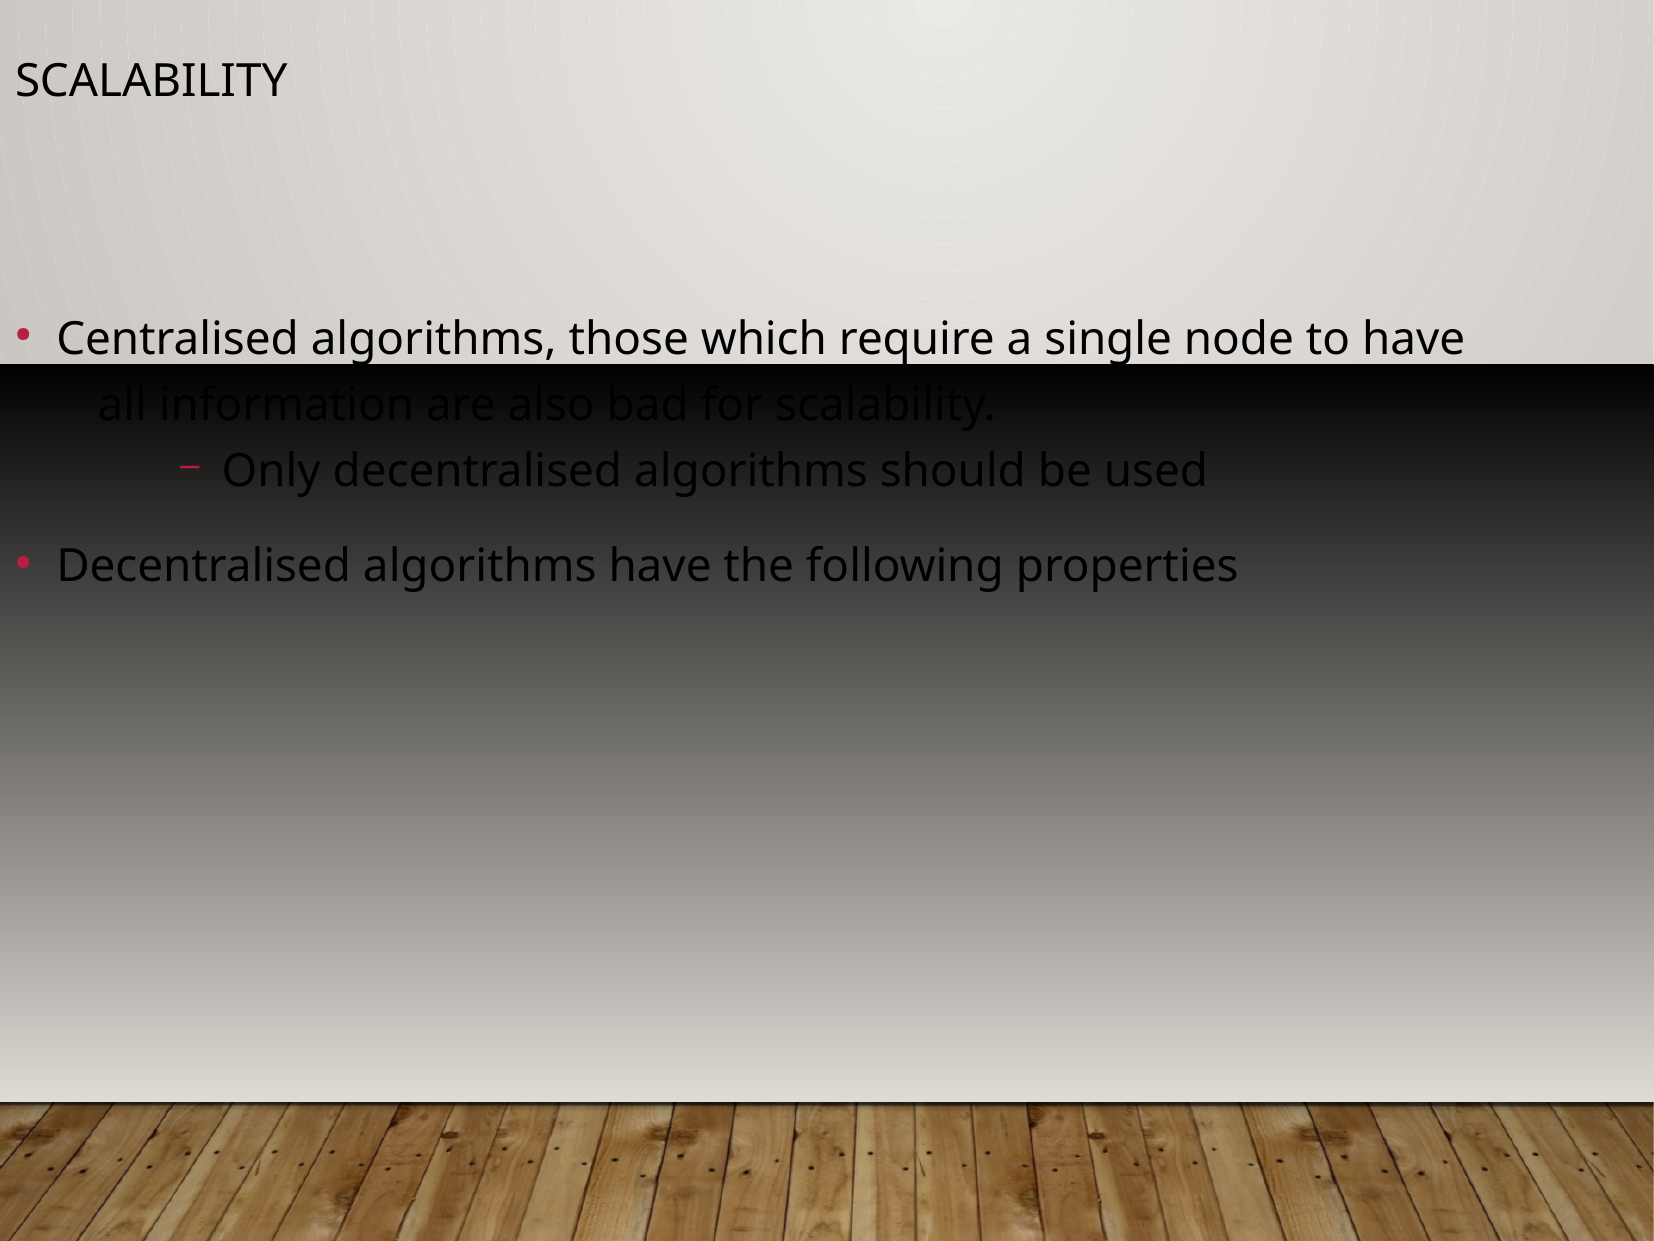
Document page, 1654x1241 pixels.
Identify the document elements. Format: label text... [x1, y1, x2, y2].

list Centralised algorithms, those which require a single node to have all information are also bad for scalability. Only decentralised algorithms should be used Decentralised algorithms have the following properties [0, 290, 1489, 1010]
title Scalability [0, 49, 1489, 257]
